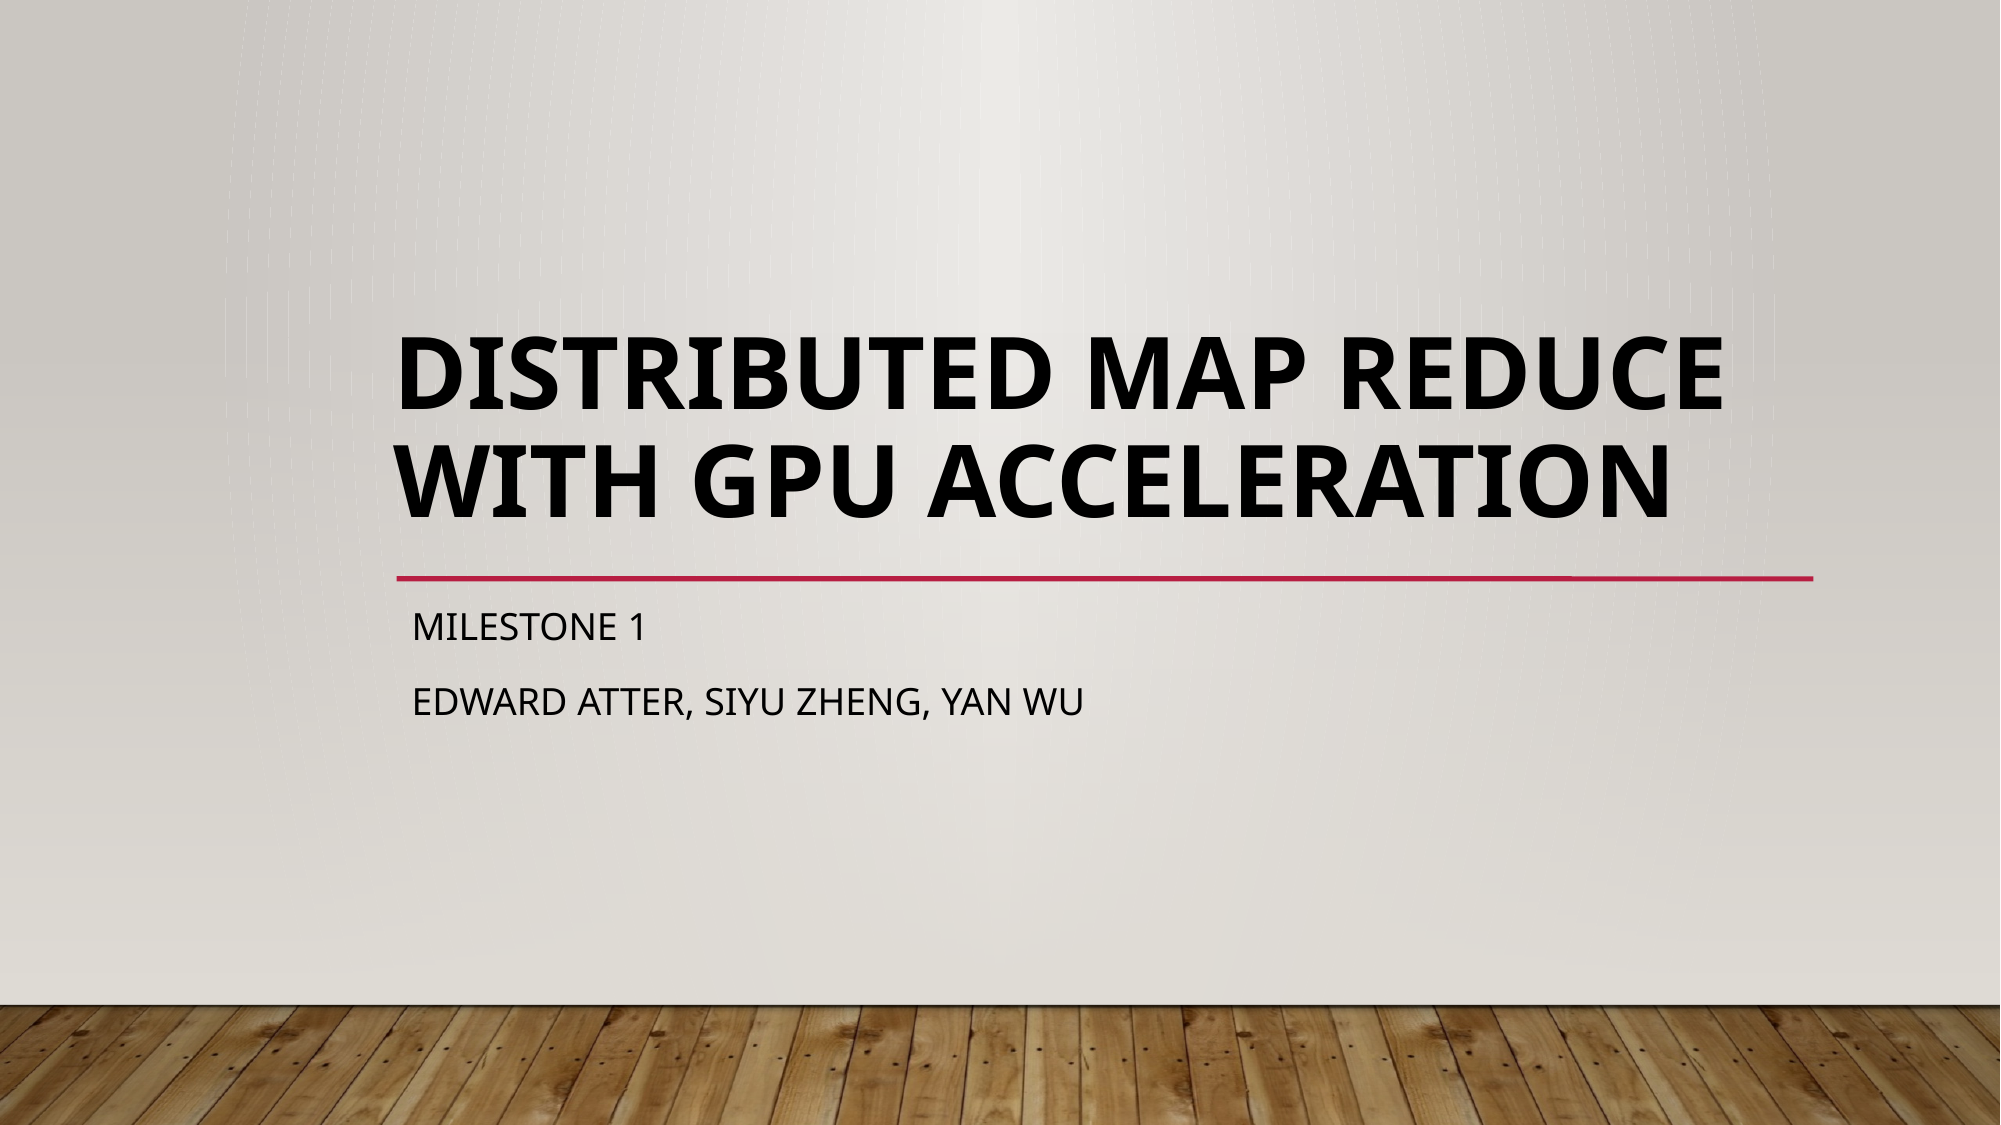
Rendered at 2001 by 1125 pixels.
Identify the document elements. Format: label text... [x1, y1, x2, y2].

picture [0, 1005, 2000, 1125]
subtitle Milestone 1 Edward Atter, Siyu Zheng, Yan Wu [396, 579, 1814, 740]
title Distributed map reduce with GPU acceleration [378, 242, 1796, 660]
